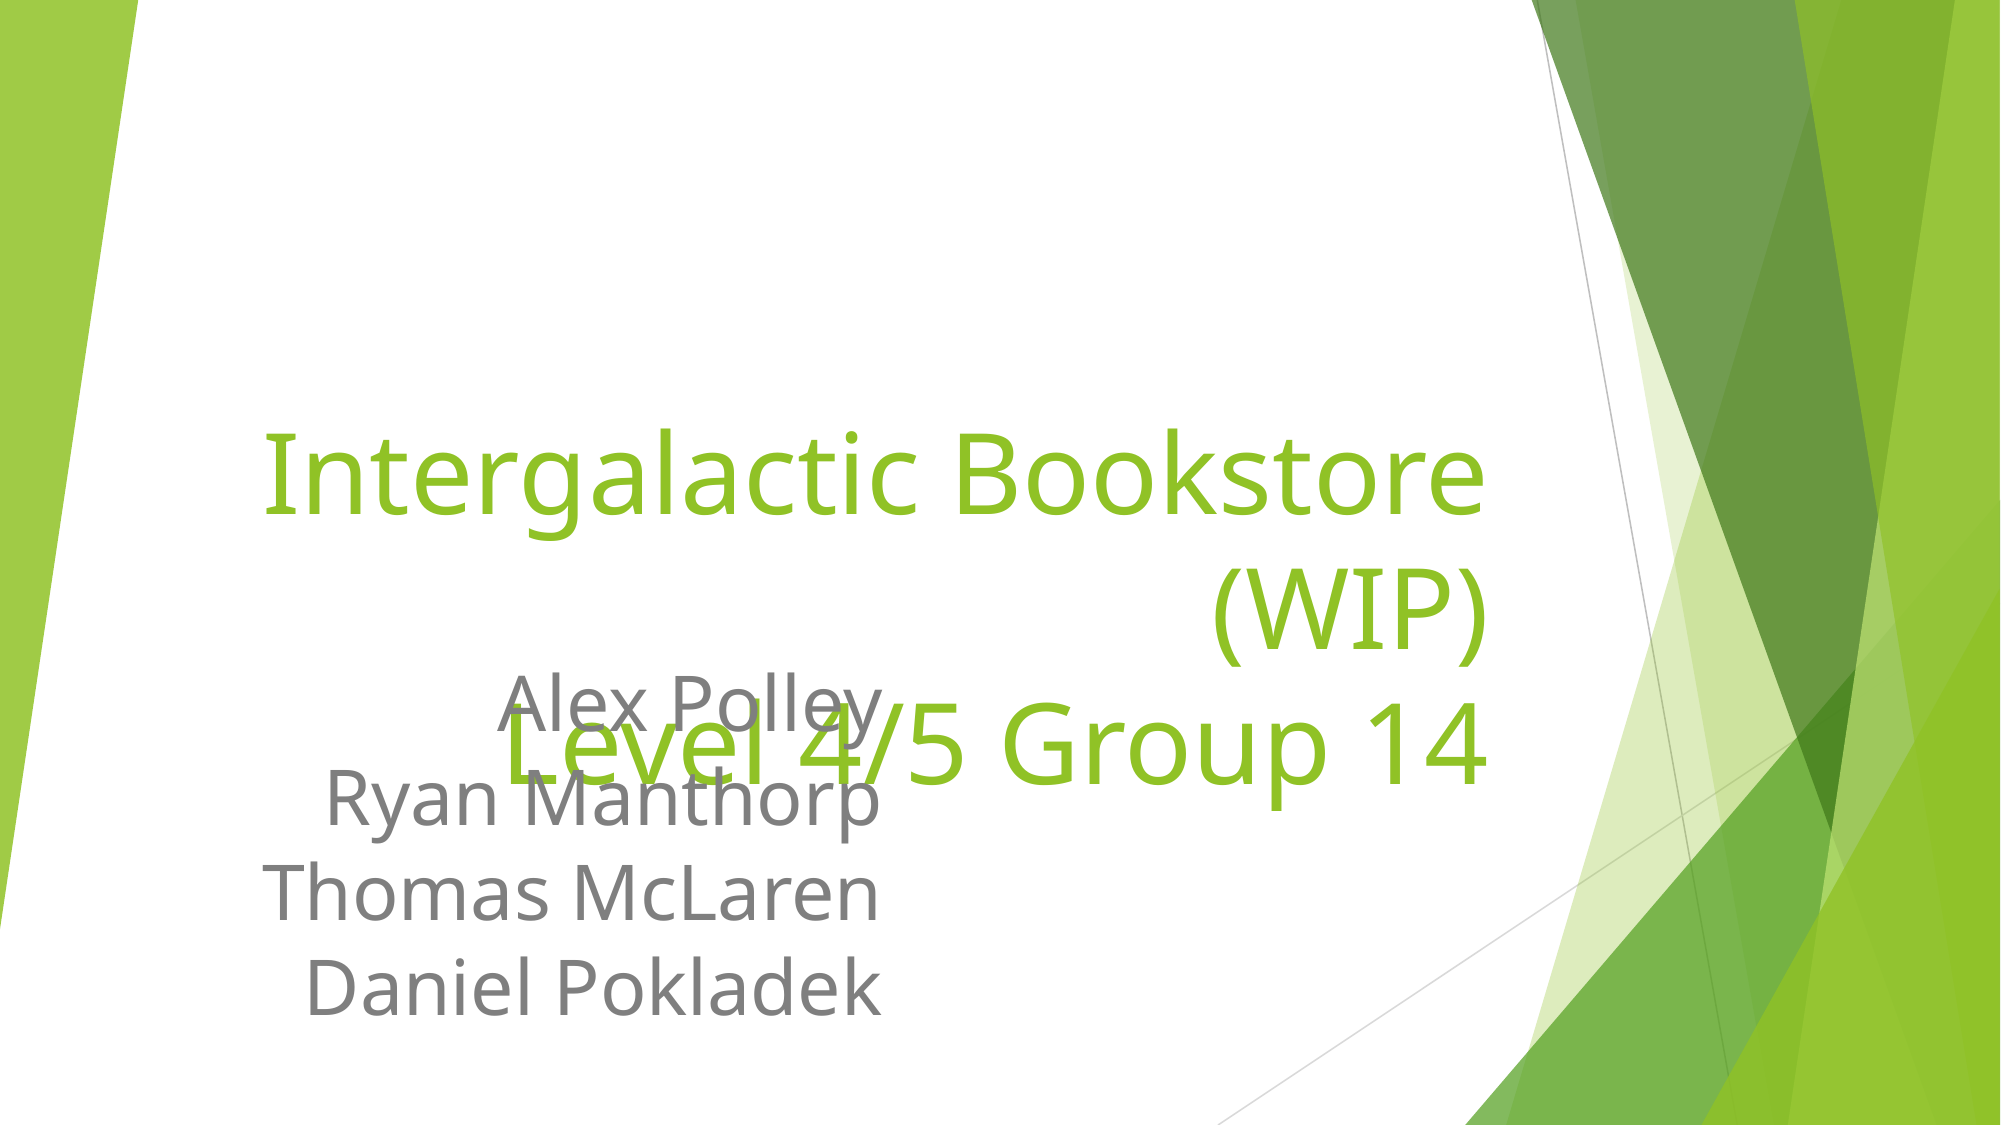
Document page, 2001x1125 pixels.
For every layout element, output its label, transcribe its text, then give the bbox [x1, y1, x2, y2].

title Intergalactic Bookstore (WIP) Level 4/5 Group 14 [247, 394, 1522, 664]
subtitle Alex Polley Ryan Manthorp Thomas McLaren Daniel Pokladek [247, 664, 1522, 1070]
